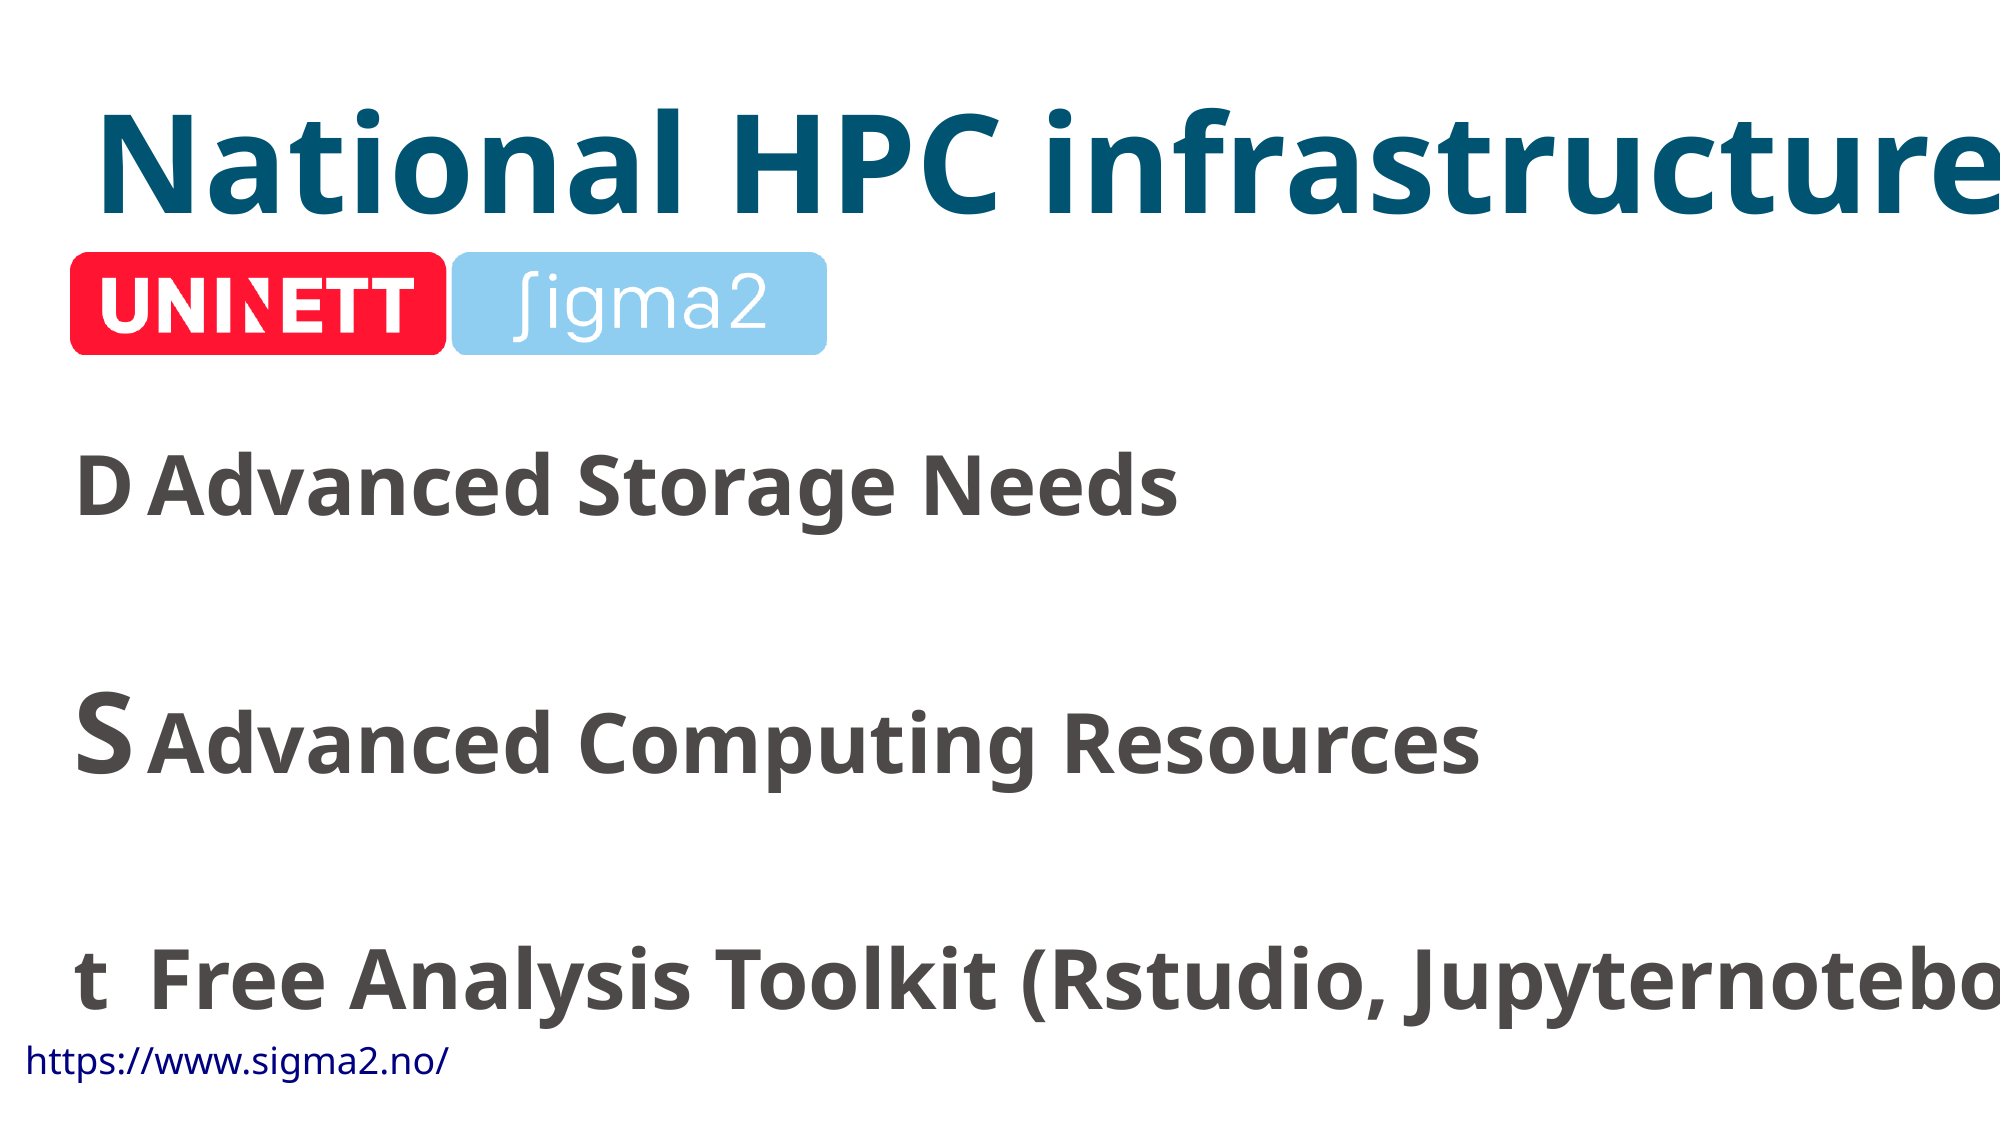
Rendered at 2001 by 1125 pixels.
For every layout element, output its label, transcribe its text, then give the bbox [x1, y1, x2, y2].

text_box https://www.sigma2.no/ [10, 1027, 414, 1118]
text_box National HPC infrastructure [78, 59, 1922, 212]
picture [70, 252, 827, 355]
text_box D Advanced Storage Needs S Advanced Computing Resources t Free Analysis Toolkit (Rstudio, Jupyternotebook) [59, 419, 1992, 1013]
